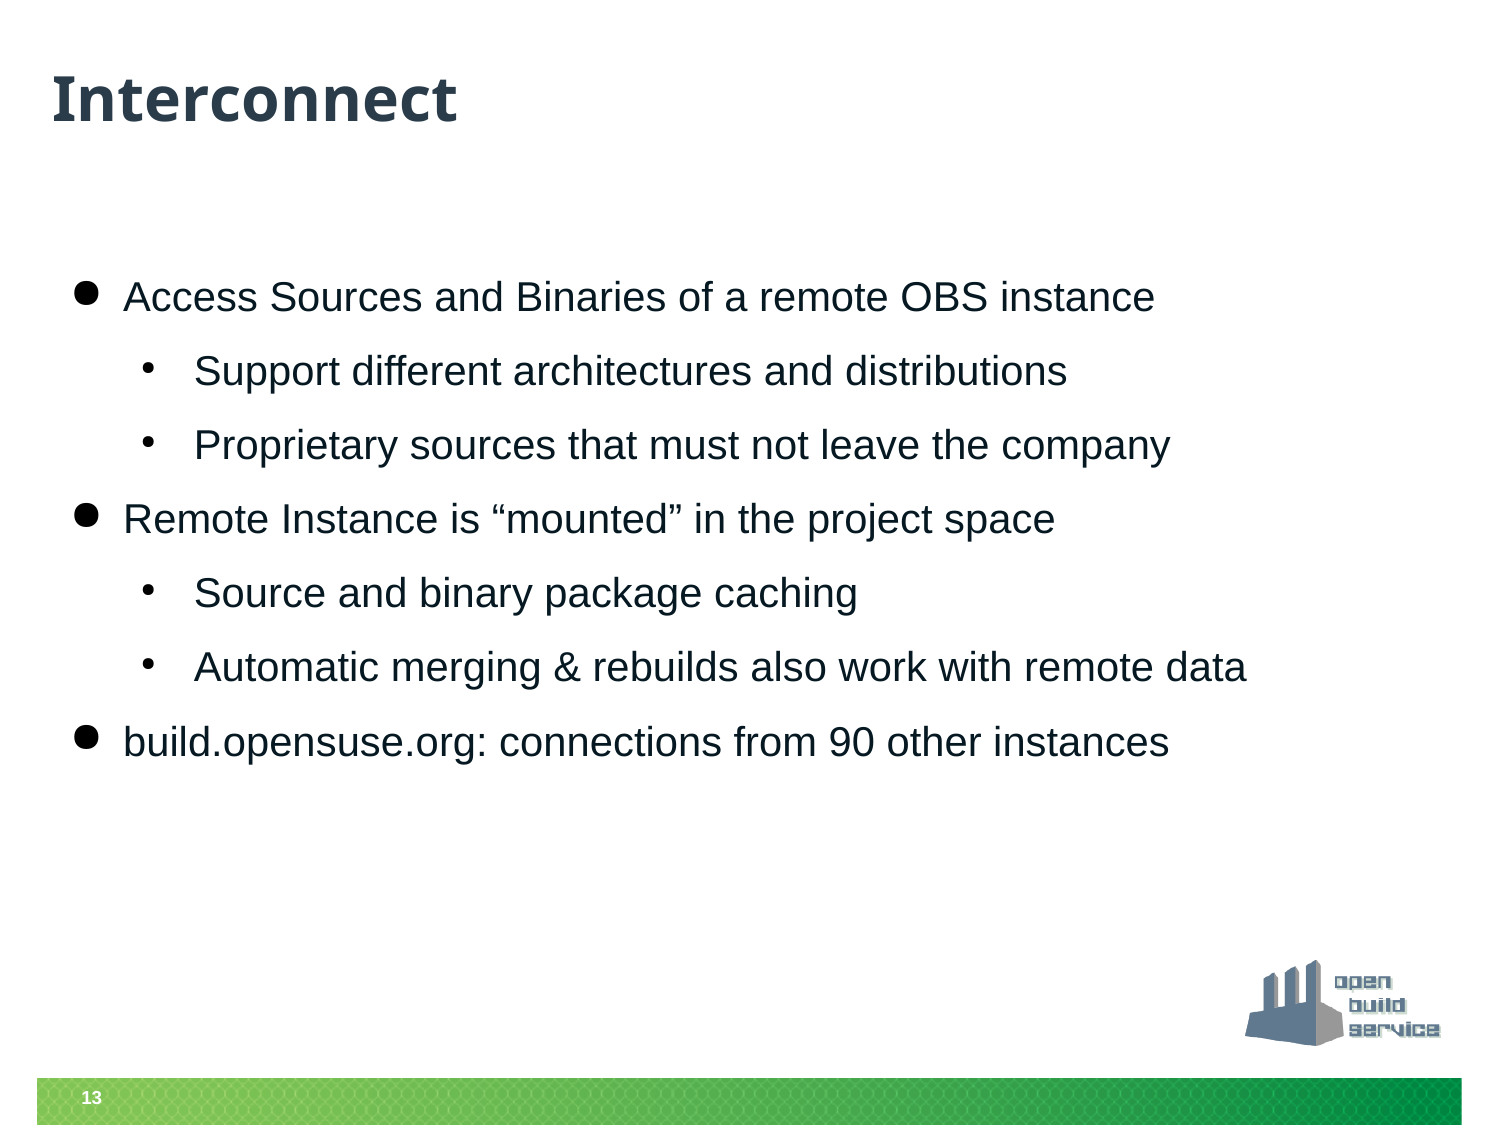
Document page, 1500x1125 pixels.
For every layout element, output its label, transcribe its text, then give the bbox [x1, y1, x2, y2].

picture [1245, 960, 1441, 1046]
list Access Sources and Binaries of a remote OBS instance Support different architectures and distributions Proprietary sources that must not leave the company Remote Instance is “mounted” in the project space Source and binary package caching Automatic merging & rebuilds also work with remote data build.opensuse.org: connections from 90 other instances [37, 262, 1388, 1005]
picture [37, 1078, 1462, 1125]
title Interconnect [37, 51, 1388, 209]
